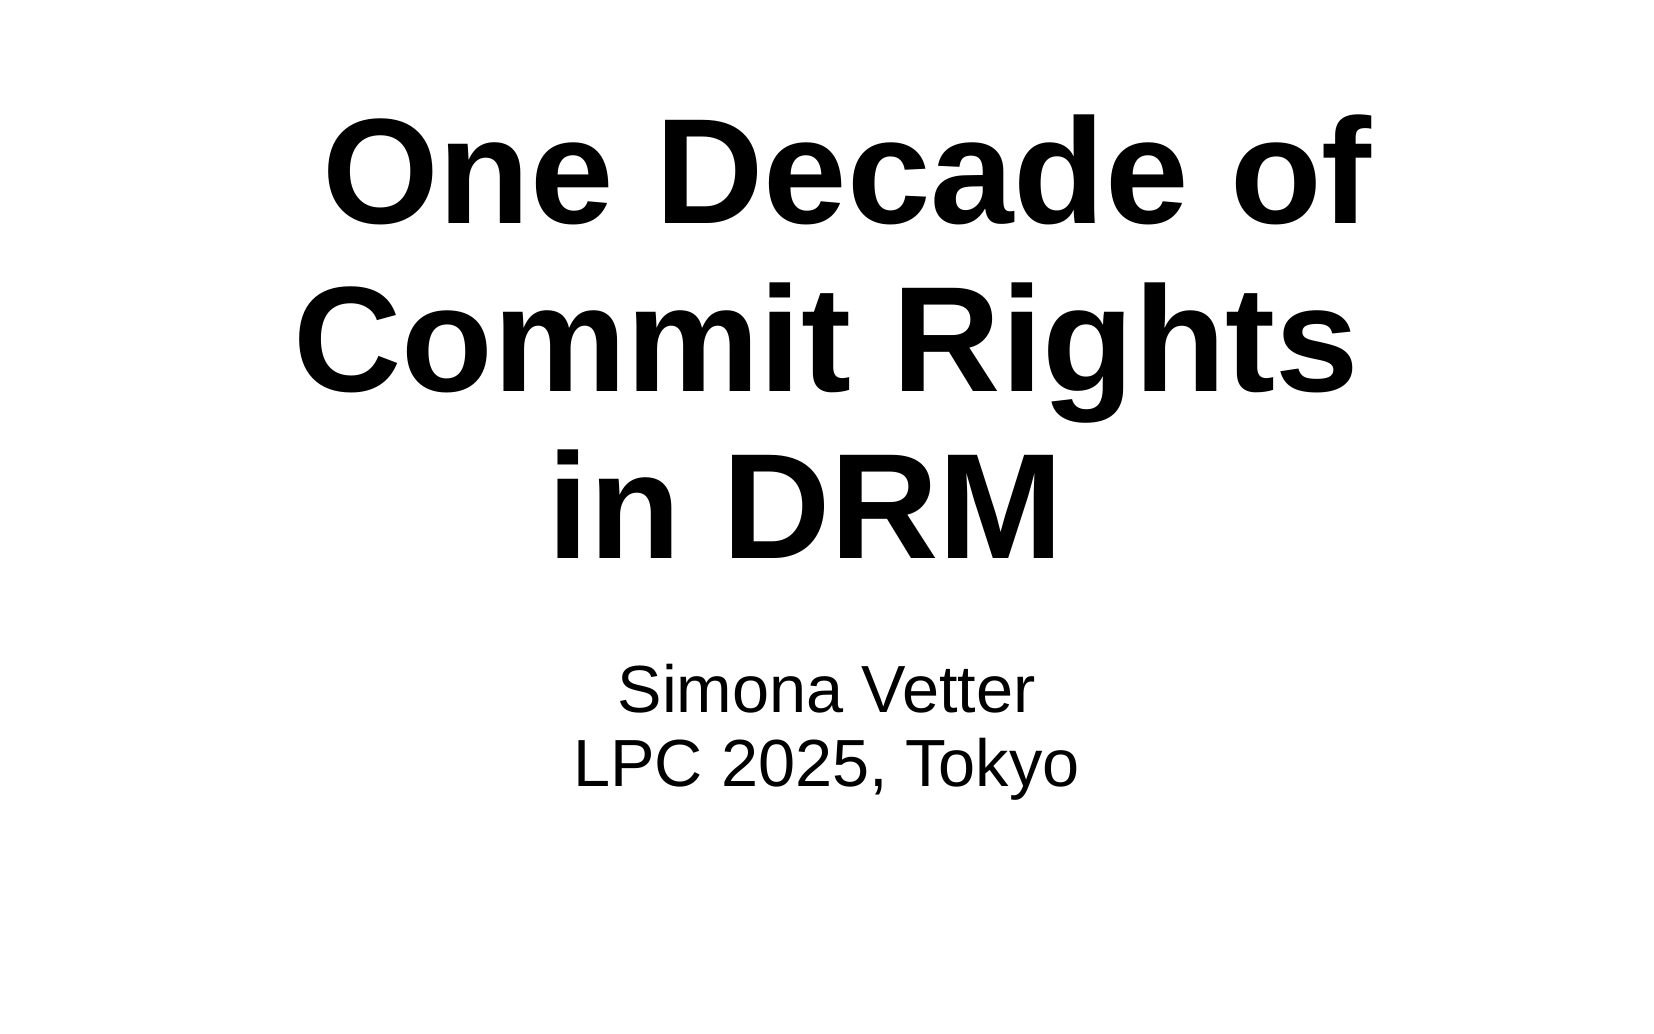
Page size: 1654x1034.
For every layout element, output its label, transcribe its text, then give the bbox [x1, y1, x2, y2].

subtitle Simona Vetter LPC 2025, Tokyo [82, 614, 1571, 839]
title One Decade of Commit Rights in DRM [47, 0, 1607, 758]
